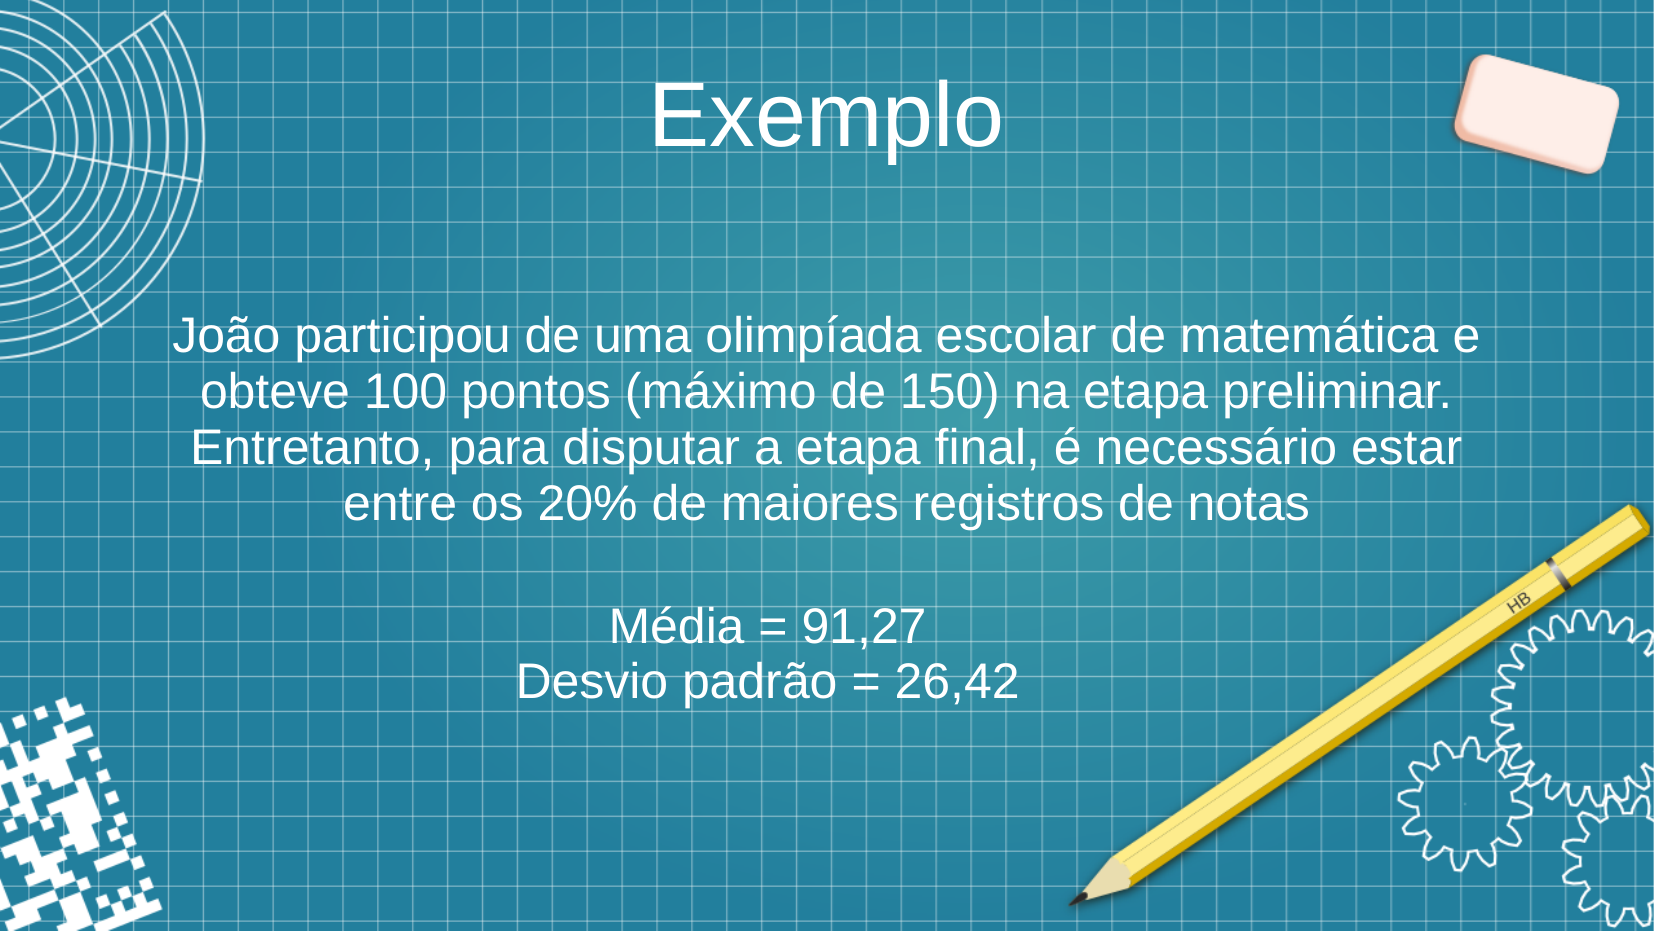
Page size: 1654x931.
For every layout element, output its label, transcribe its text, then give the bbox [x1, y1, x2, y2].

text_box João participou de uma olimpíada escolar de matemática e obteve 100 pontos (máximo de 150) na etapa preliminar. Entretanto, para disputar a etapa final, é necessário estar entre os 20% de maiores registros de notas [147, 300, 1506, 650]
text_box Média = 91,27 Desvio padrão = 26,42 [118, 590, 1418, 931]
picture [0, 0, 1654, 931]
title Exemplo [82, 37, 1571, 193]
